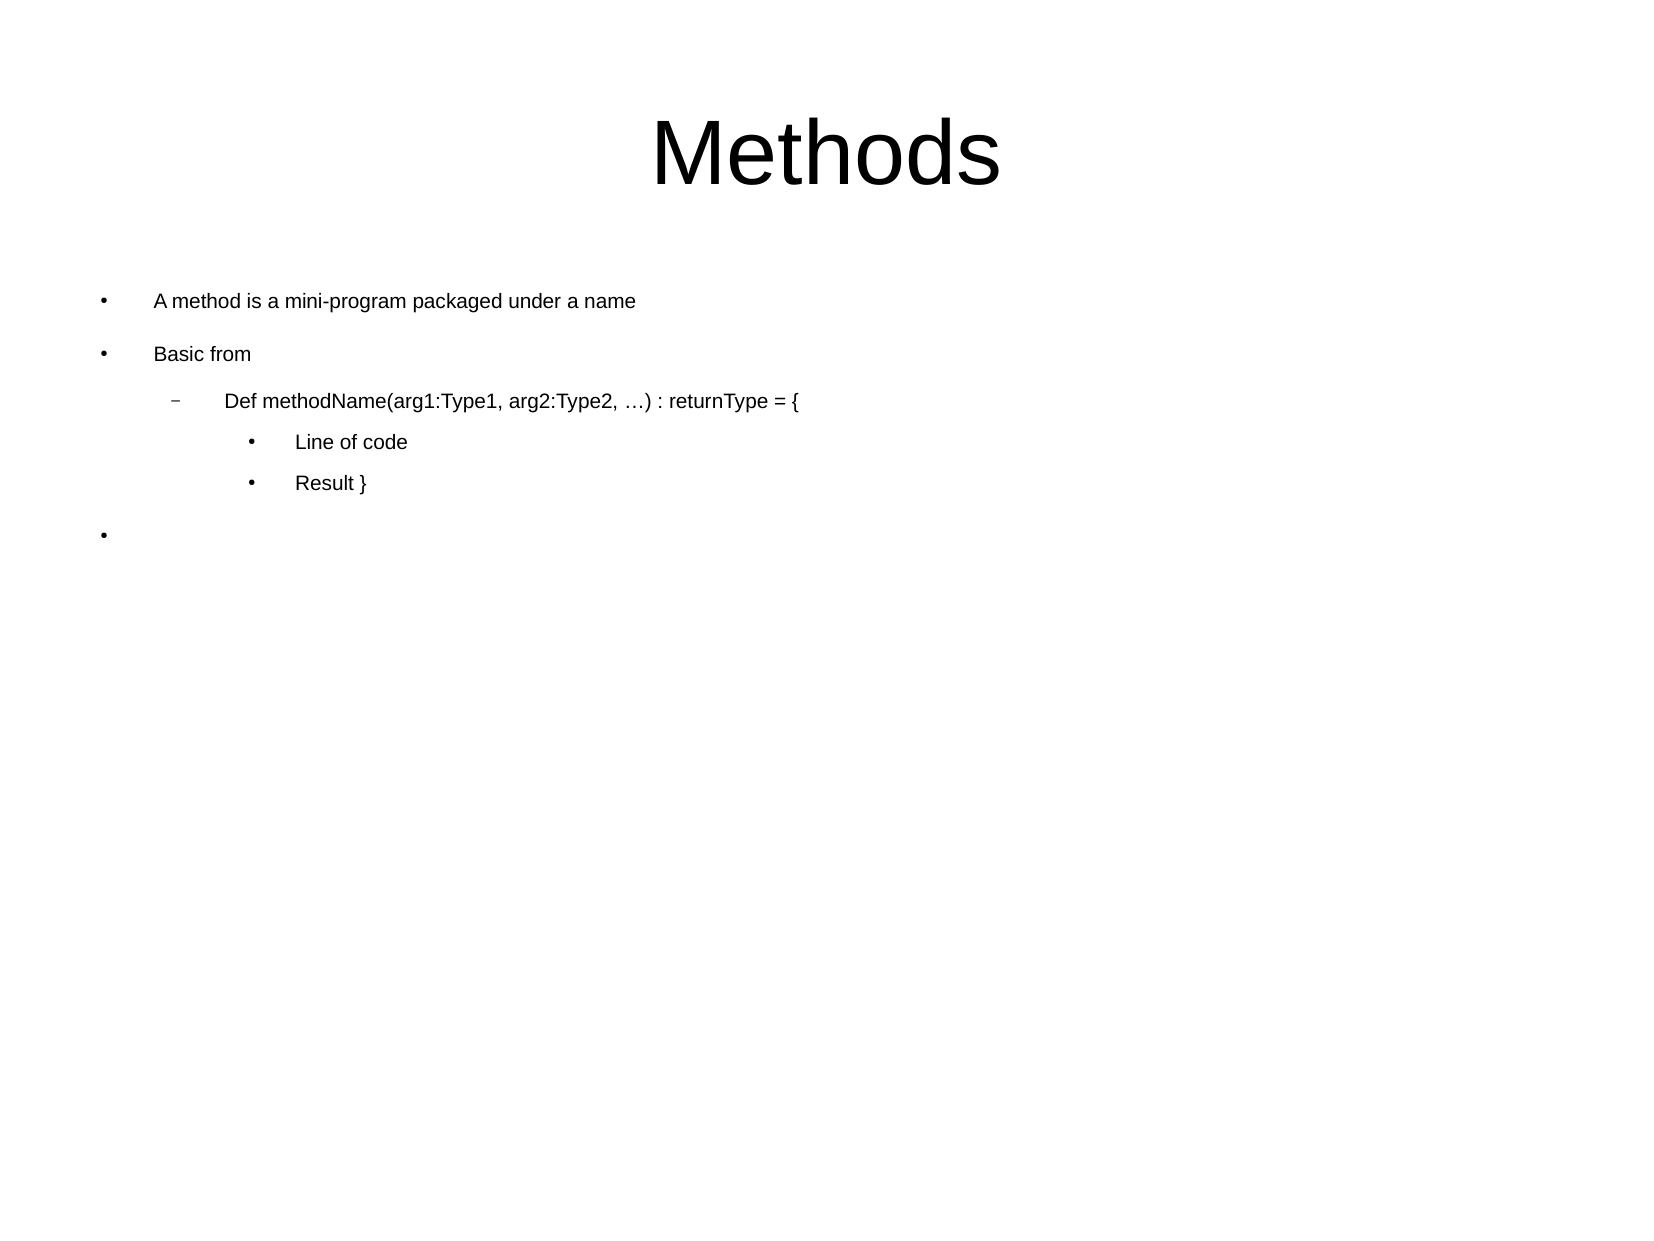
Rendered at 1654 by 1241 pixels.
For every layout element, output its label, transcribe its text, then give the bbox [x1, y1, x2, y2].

list A method is a mini-program packaged under a name Basic from Def methodName(arg1:Type1, arg2:Type2, …) : returnType = { Line of code Result } [82, 290, 1571, 1010]
title Methods [82, 49, 1571, 257]
